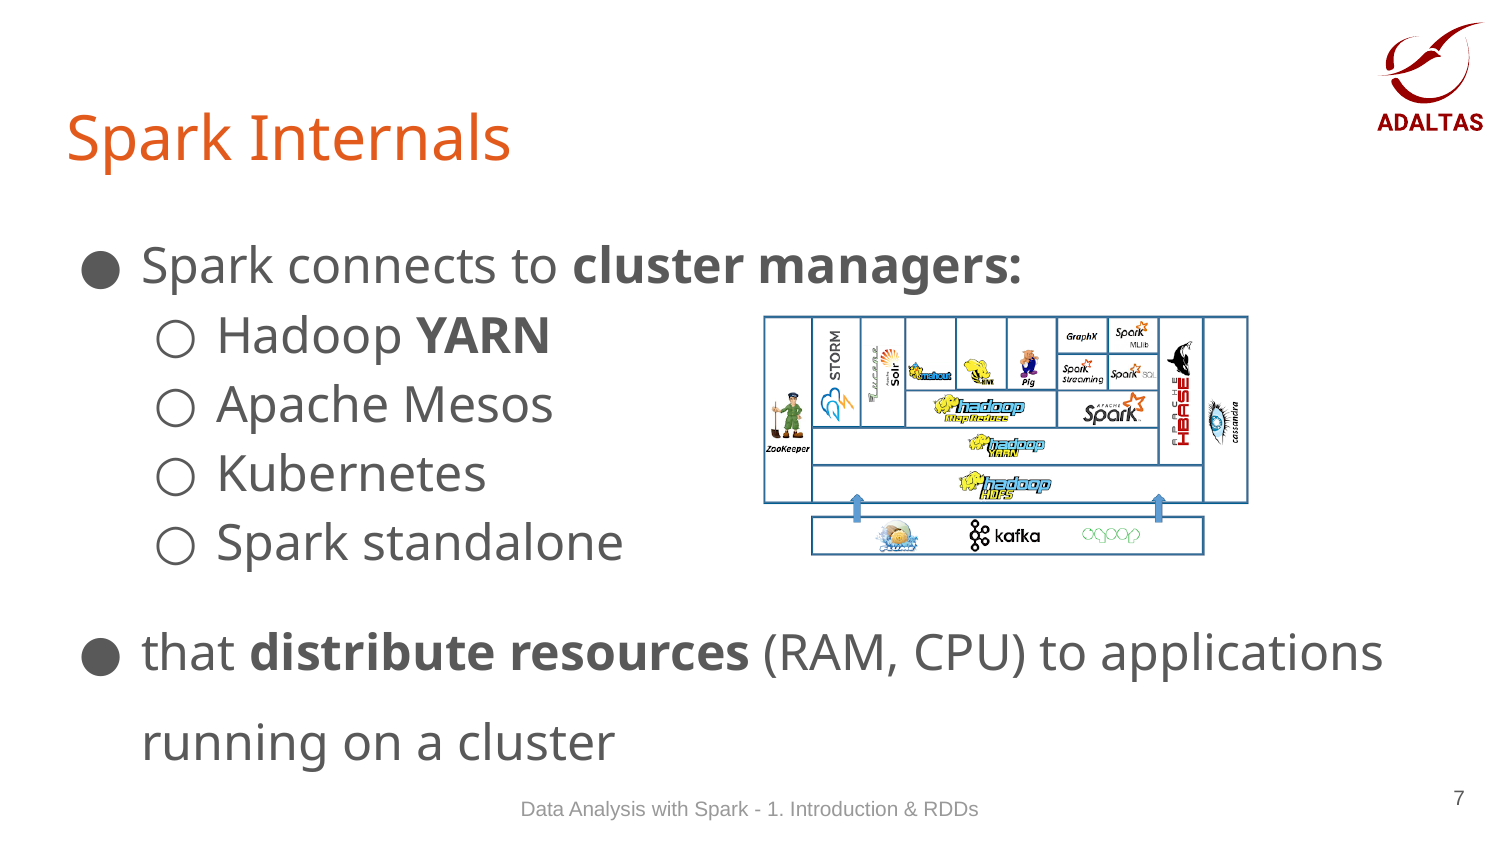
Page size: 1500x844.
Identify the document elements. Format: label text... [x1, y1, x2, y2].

text_box Data Analysis with Spark - 1. Introduction & RDDs [480, 781, 1020, 830]
slide_number <number> [1389, 764, 1480, 830]
list Spark connects to cluster managers: Hadoop YARN Apache Mesos Kubernetes Spark standalone that distribute resources (RAM, CPU) to applications running on a cluster [51, 189, 1449, 750]
title Spark Internals [51, 71, 1184, 166]
picture [758, 308, 1253, 560]
